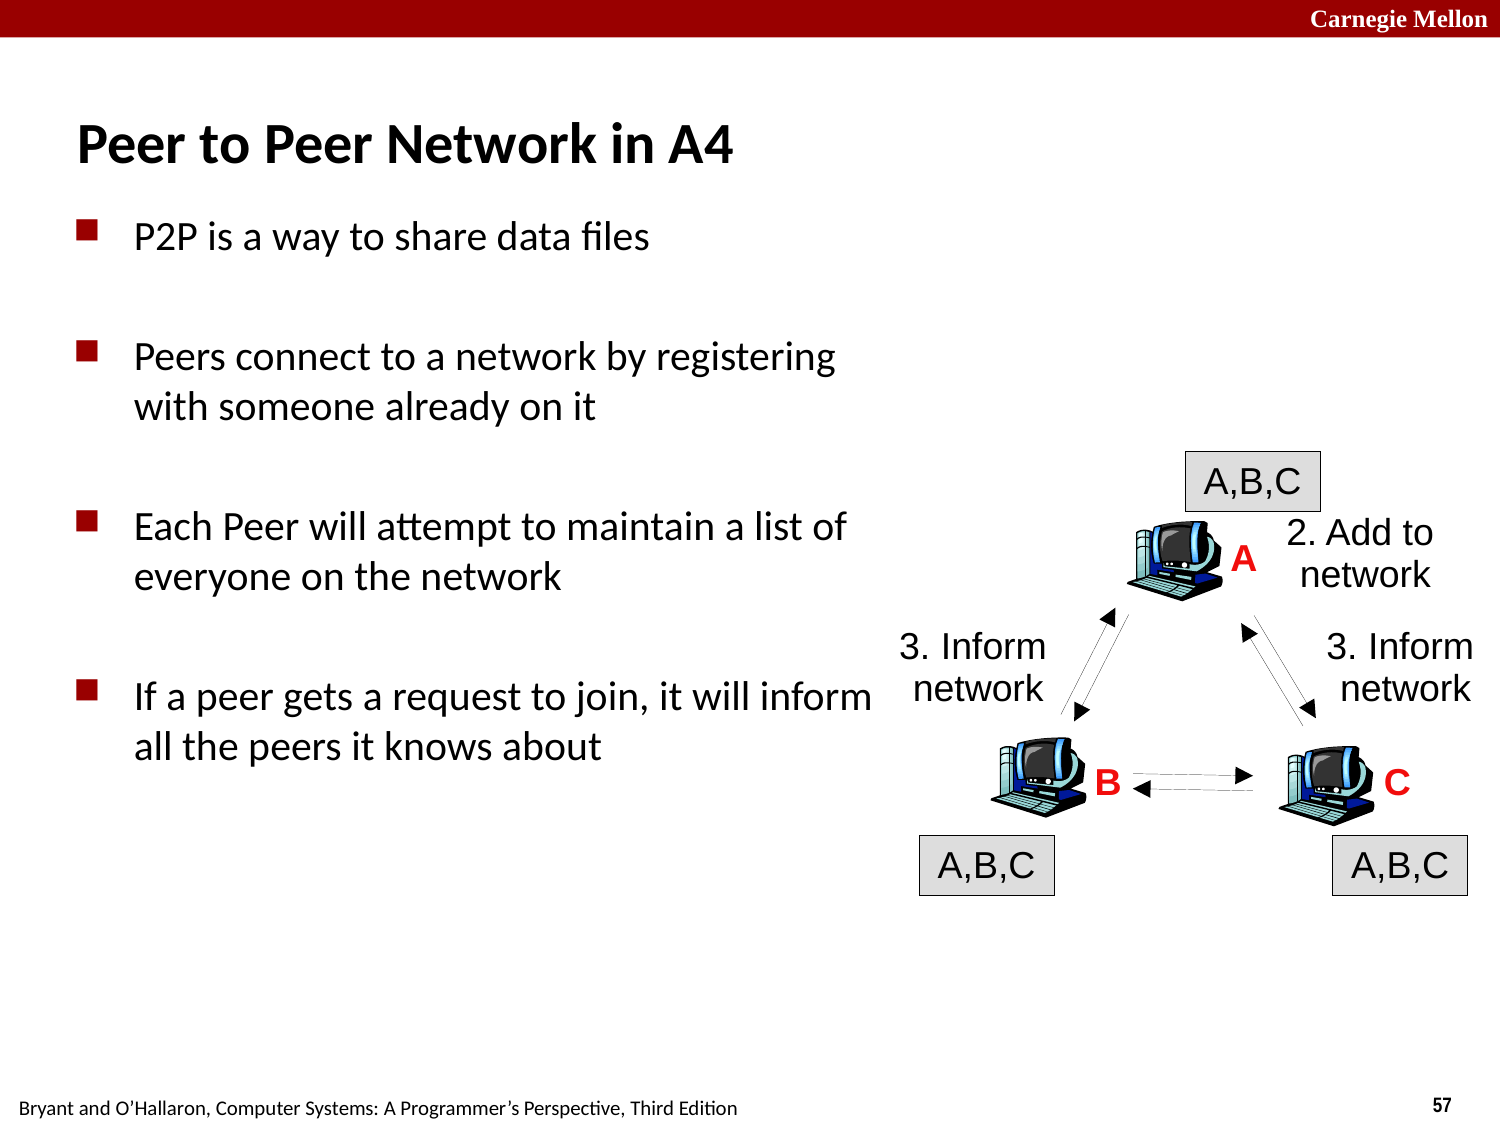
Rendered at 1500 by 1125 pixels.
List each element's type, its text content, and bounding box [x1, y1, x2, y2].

text_box B [1070, 744, 1146, 820]
text_box A,B,C [1332, 835, 1468, 896]
title Peer to Peer Network in A4 [62, 93, 1297, 188]
text_box A [1206, 520, 1277, 596]
text_box A [1240, 549, 1245, 560]
text_box 2. Add to network [1245, 530, 1486, 576]
chart [1126, 520, 1225, 602]
chart [990, 736, 1088, 818]
text_box 3. Inform network [895, 645, 1061, 691]
text_box A,B,C [919, 835, 1055, 896]
chart [1278, 745, 1376, 827]
text_box 3. Inform network [1323, 645, 1489, 691]
text_box A,B,C [1185, 451, 1321, 512]
text_box C [1359, 744, 1436, 820]
list P2P is a way to share data files Peers connect to a network by registering with someone already on it Each Peer will attempt to maintain a list of everyone on the network If a peer gets a request to join, it will inform all the peers it knows about [62, 201, 916, 886]
